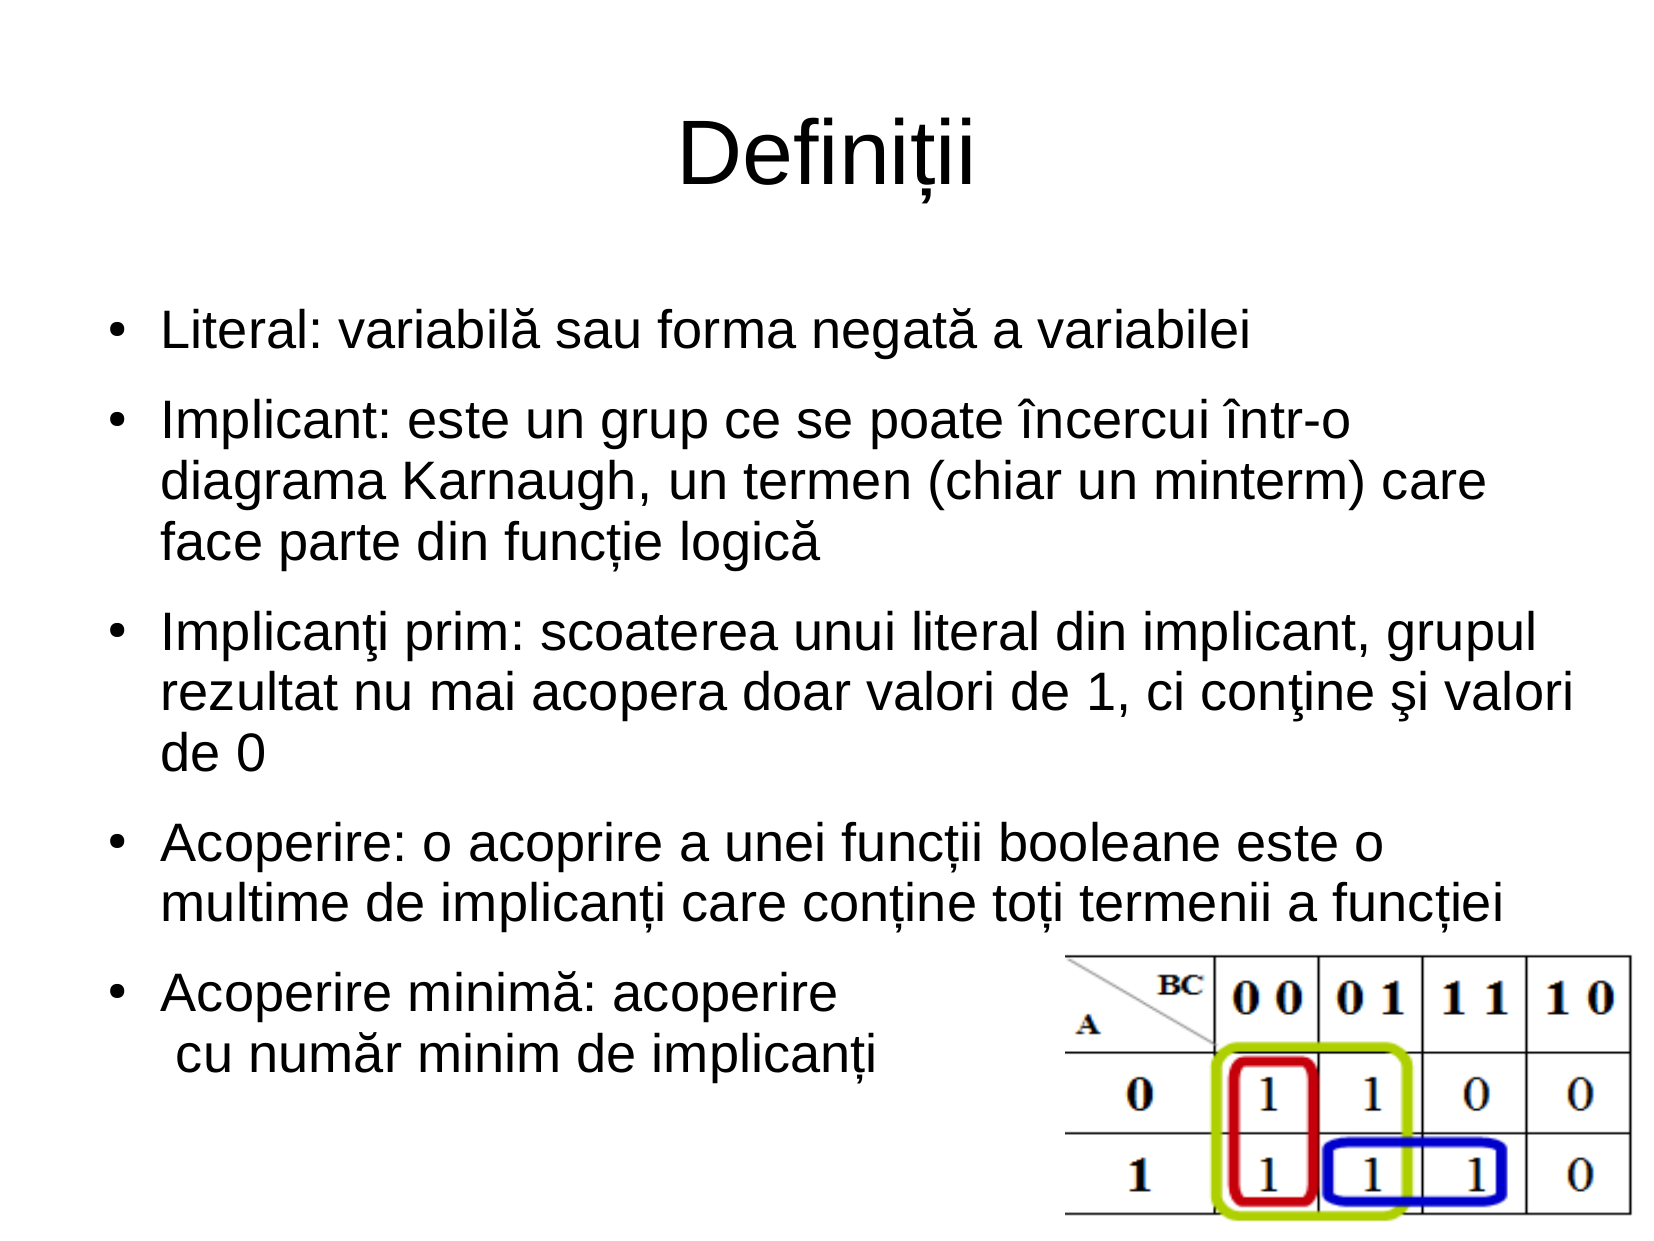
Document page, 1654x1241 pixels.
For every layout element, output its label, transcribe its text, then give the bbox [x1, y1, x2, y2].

title Definiții [82, 49, 1571, 257]
list Literal: variabilă sau forma negată a variabilei Implicant: este un grup ce se poate încercui într-o diagrama Karnaugh, un termen (chiar un minterm) care face parte din funcție logică Implicanţi prim: scoaterea unui literal din implicant, grupul rezultat nu mai acopera doar valori de 1, ci conţine şi valori de 0 Acoperire: o acoprire a unei funcții booleane este o multime de implicanți care conține toți termenii a funcției Acoperire minimă: acoperire cu număr minim de implicanți [90, 300, 1579, 1241]
picture [1065, 944, 1654, 1235]
